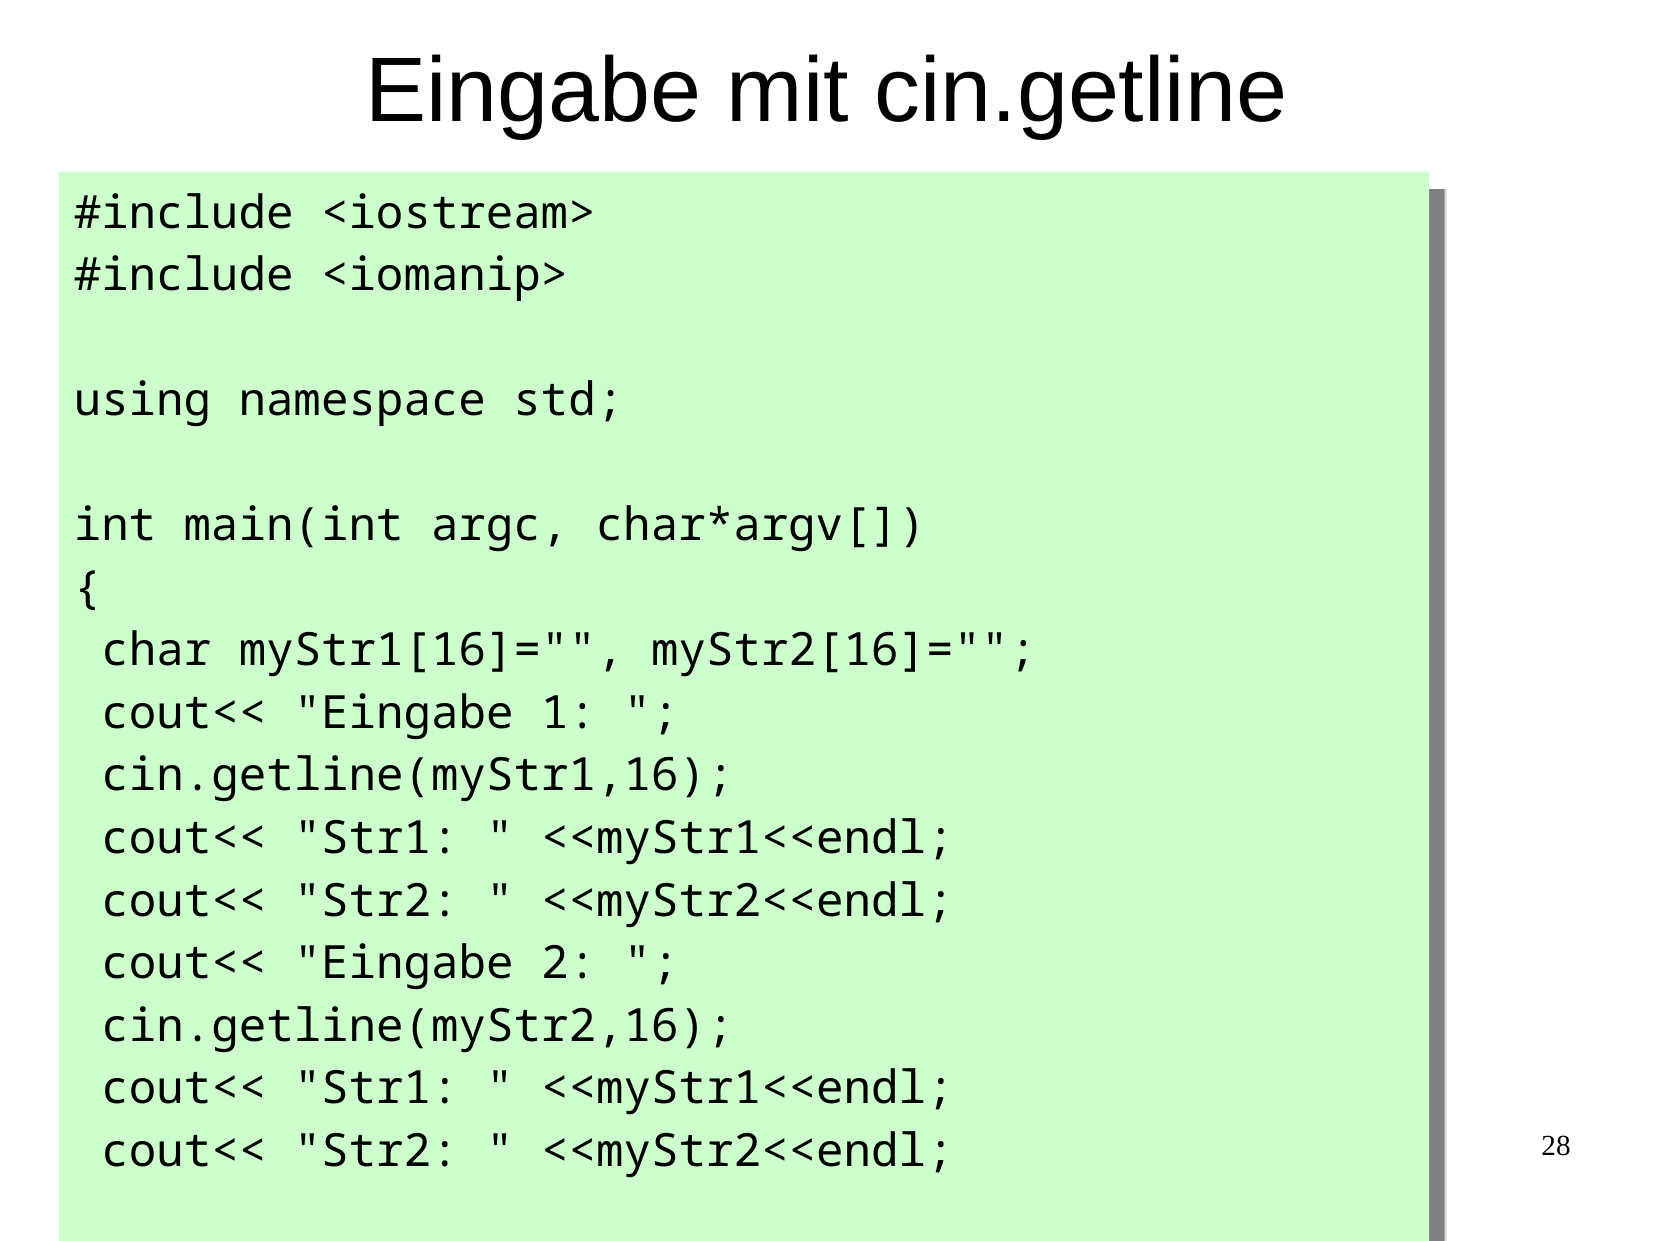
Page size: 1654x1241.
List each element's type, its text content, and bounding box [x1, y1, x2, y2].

text_box #include <iostream> #include <iomanip> using namespace std; int main(int argc, char*argv[]) { char myStr1[16]="", myStr2[16]=""; cout<< "Eingabe 1: "; cin.getline(myStr1,16); cout<< "Str1: " <<myStr1<<endl; cout<< "Str2: " <<myStr2<<endl; cout<< "Eingabe 2: "; cin.getline(myStr2,16); cout<< "Str1: " <<myStr1<<endl; cout<< "Str2: " <<myStr2<<endl; return 0; } [59, 171, 1430, 1199]
title Eingabe mit cin.getline [82, 25, 1571, 154]
